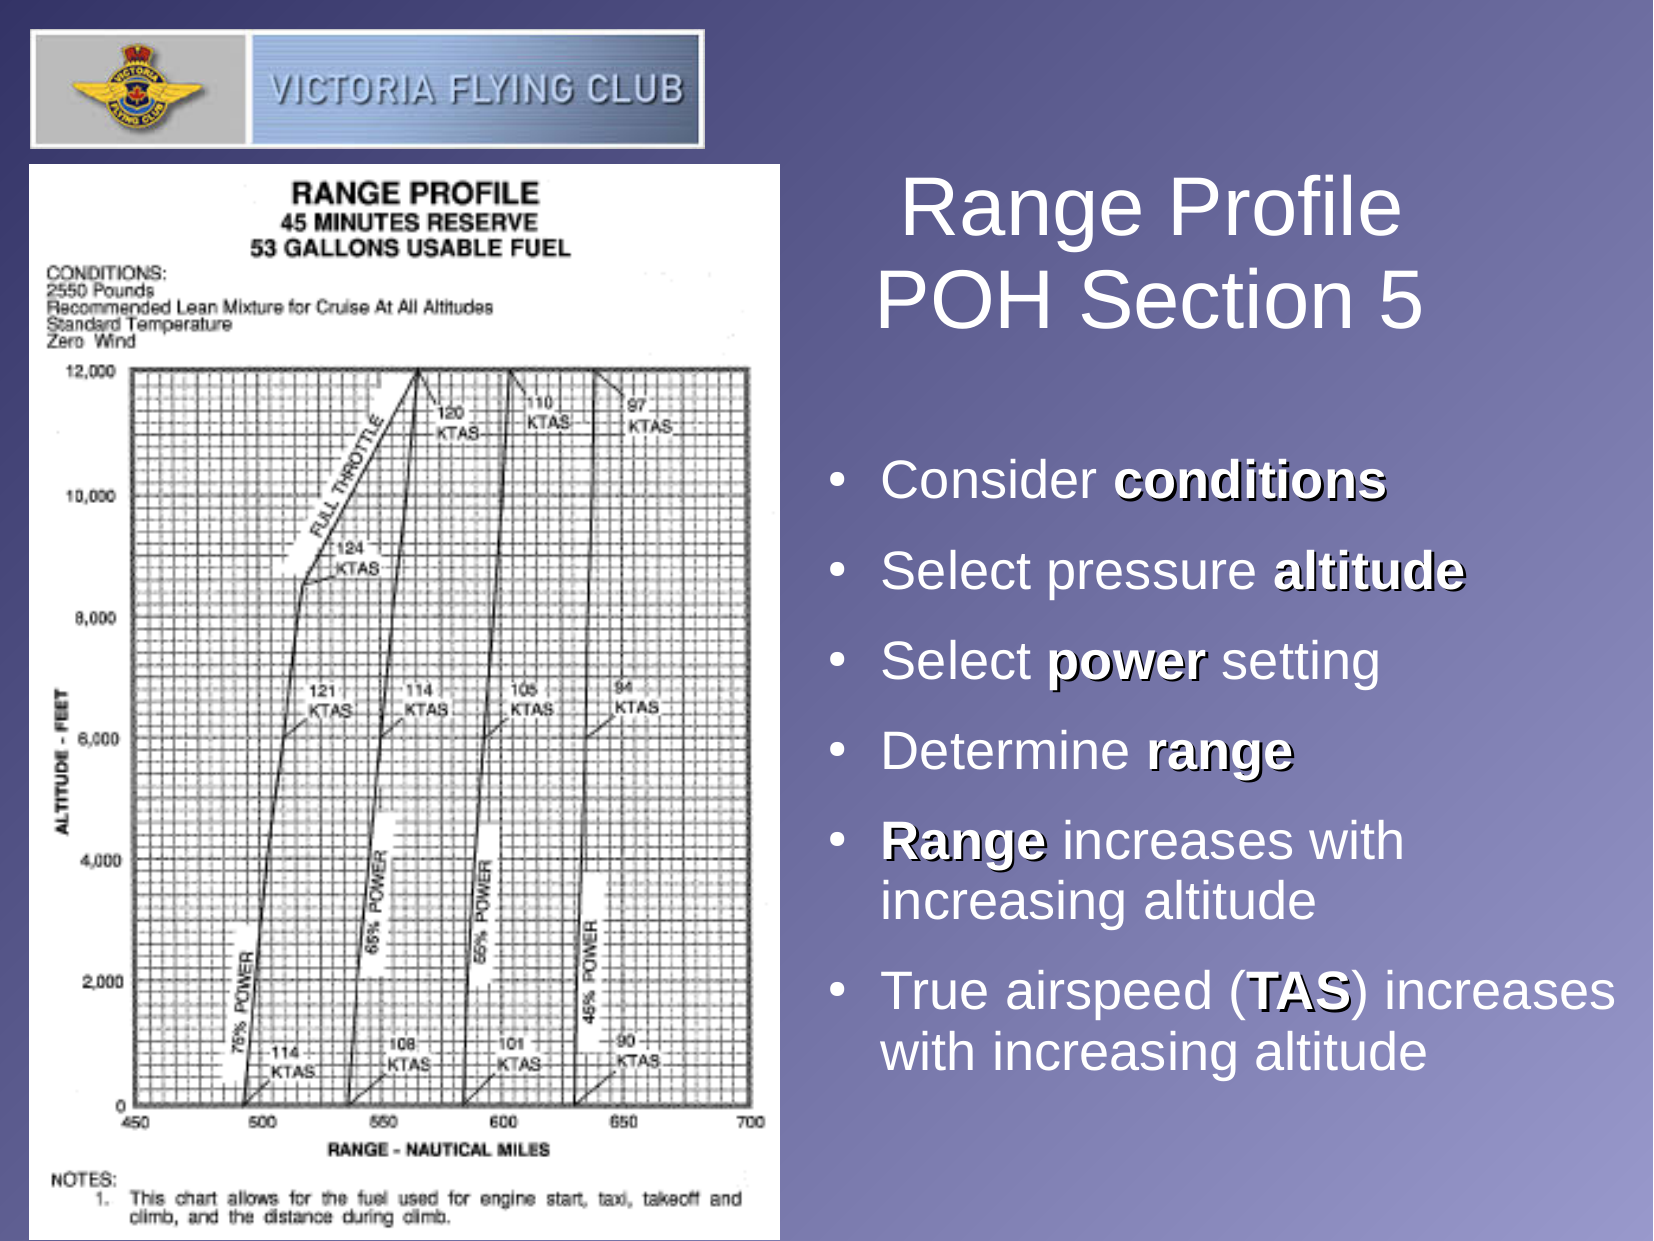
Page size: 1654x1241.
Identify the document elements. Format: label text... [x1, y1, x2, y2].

picture [29, 164, 780, 1240]
picture [30, 29, 705, 149]
title Range Profile POH Section 5 [82, 150, 1571, 358]
list Consider conditions Select pressure altitude Select power setting Determine range Range increases with increasing altitude True airspeed (TAS) increases with increasing altitude [810, 450, 1621, 1095]
